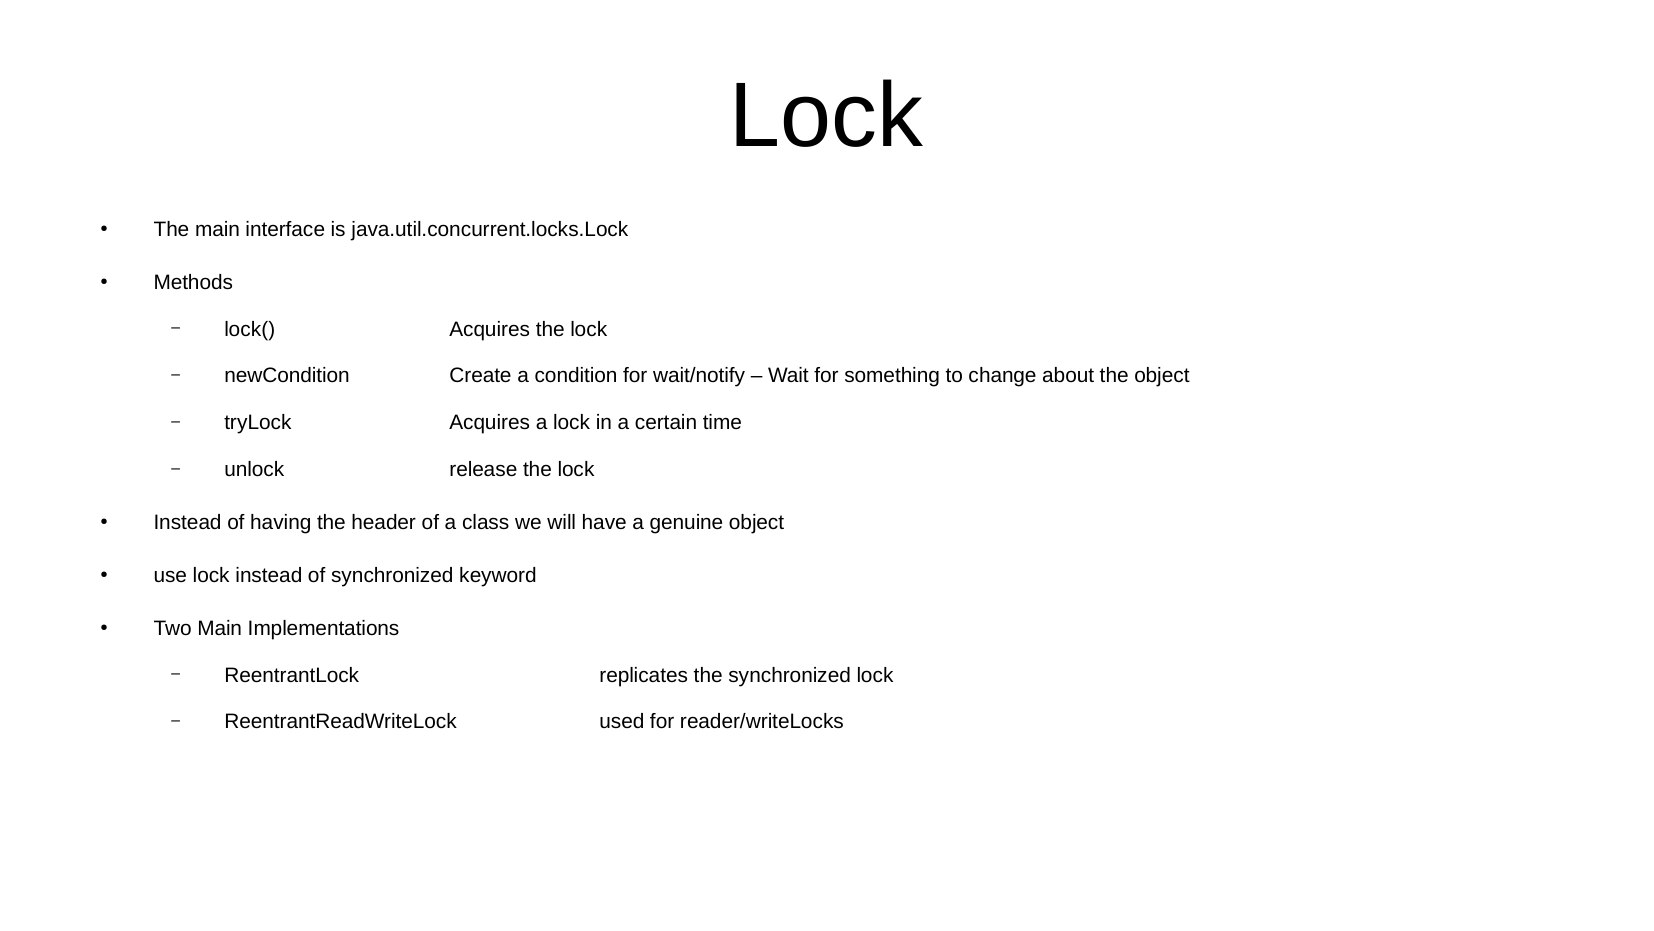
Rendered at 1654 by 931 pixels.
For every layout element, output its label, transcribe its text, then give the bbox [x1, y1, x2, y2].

list The main interface is java.util.concurrent.locks.Lock Methods lock() Acquires the lock newCondition Create a condition for wait/notify – Wait for something to change about the object tryLock Acquires a lock in a certain time unlock release the lock Instead of having the header of a class we will have a genuine object use lock instead of synchronized keyword Two Main Implementations ReentrantLock replicates the synchronized lock ReentrantReadWriteLock used for reader/writeLocks [82, 217, 1613, 863]
title Lock [82, 37, 1571, 193]
